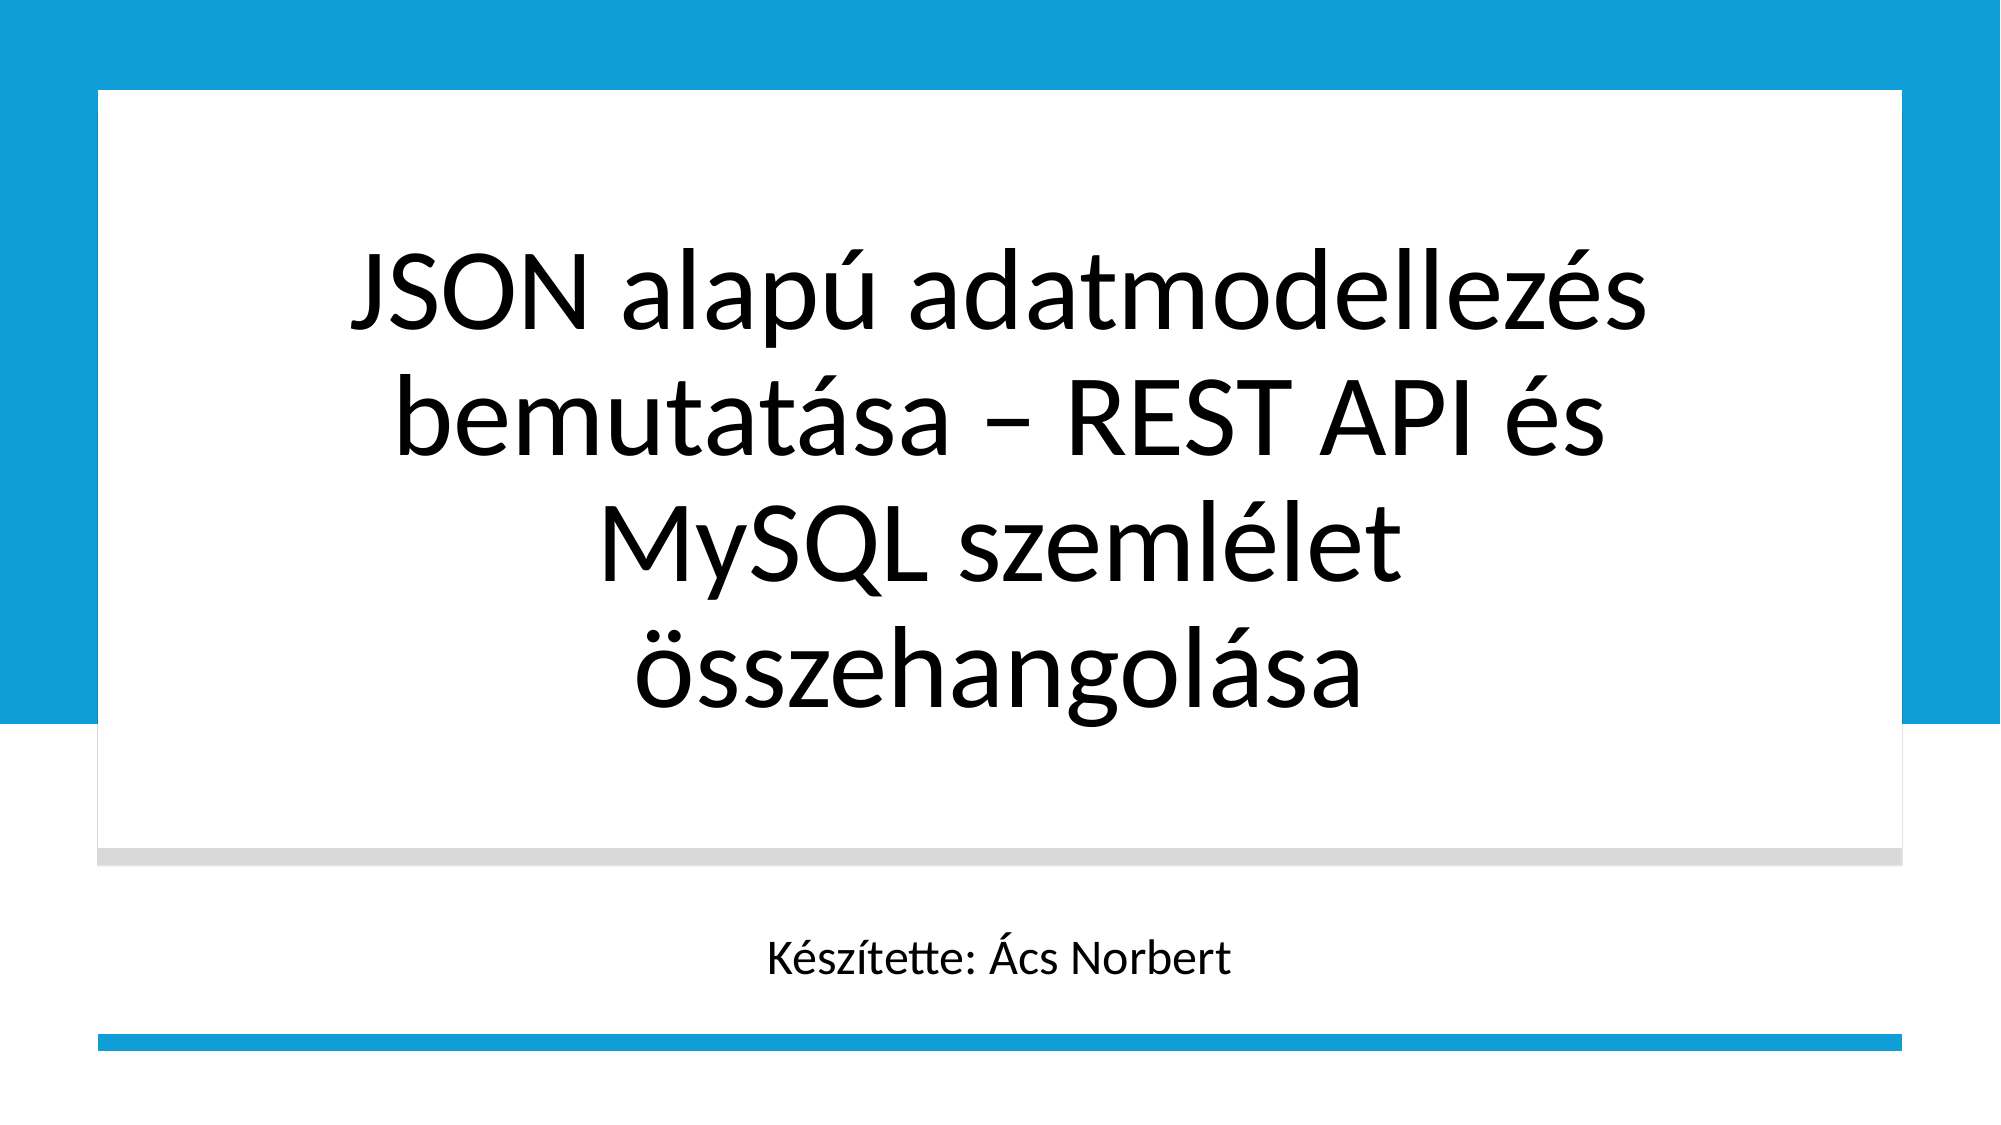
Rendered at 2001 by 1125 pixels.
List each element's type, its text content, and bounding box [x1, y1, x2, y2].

text_box [0, 0, 2000, 1125]
subtitle Készítette: Ács Norbert [249, 904, 1750, 1012]
title JSON alapú adatmodellezés bemutatása – REST API és MySQL szemlélet összehangolása [249, 212, 1750, 750]
